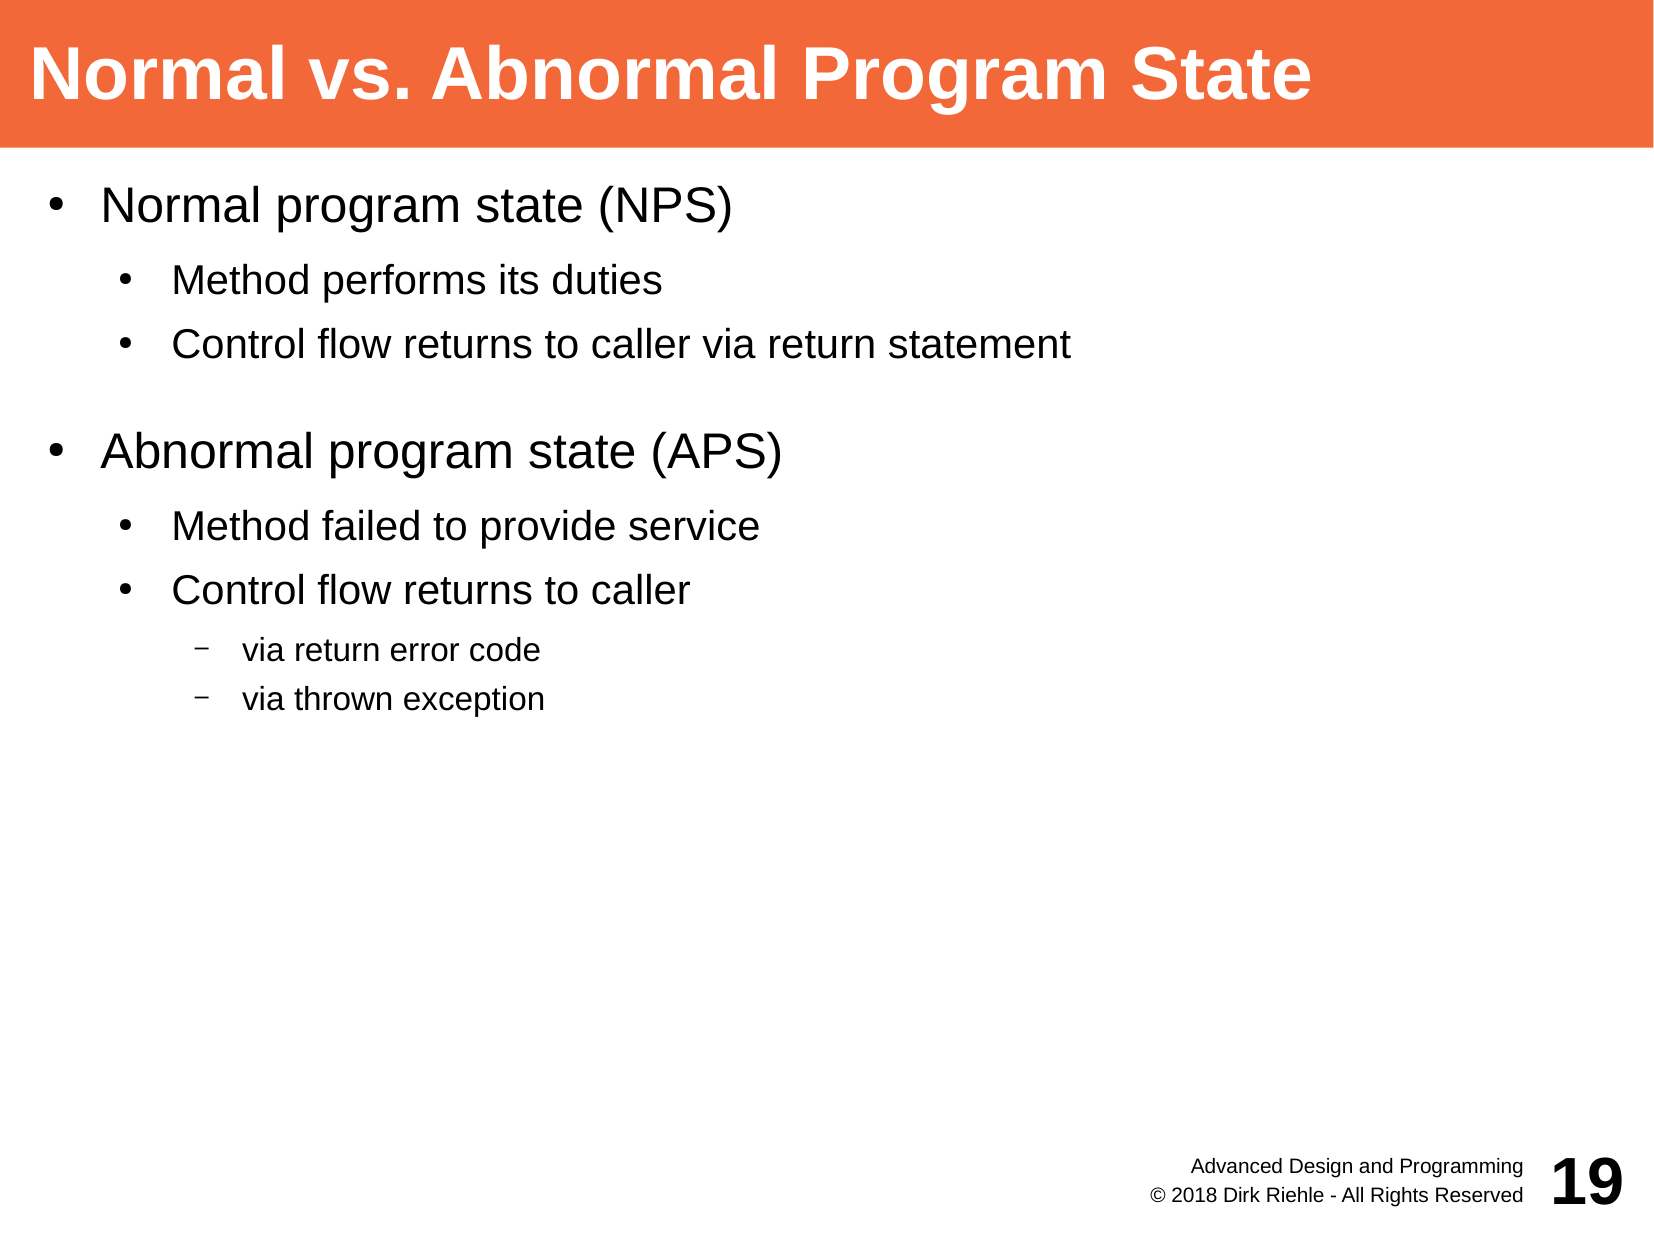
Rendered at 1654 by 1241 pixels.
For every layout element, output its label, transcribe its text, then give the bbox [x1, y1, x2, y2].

list Normal program state (NPS) Method performs its duties Control flow returns to caller via return statement Abnormal program state (APS) Method failed to provide service Control flow returns to caller via return error code via thrown exception [29, 177, 1625, 1063]
title Normal vs. Abnormal Program State [0, 0, 1654, 148]
